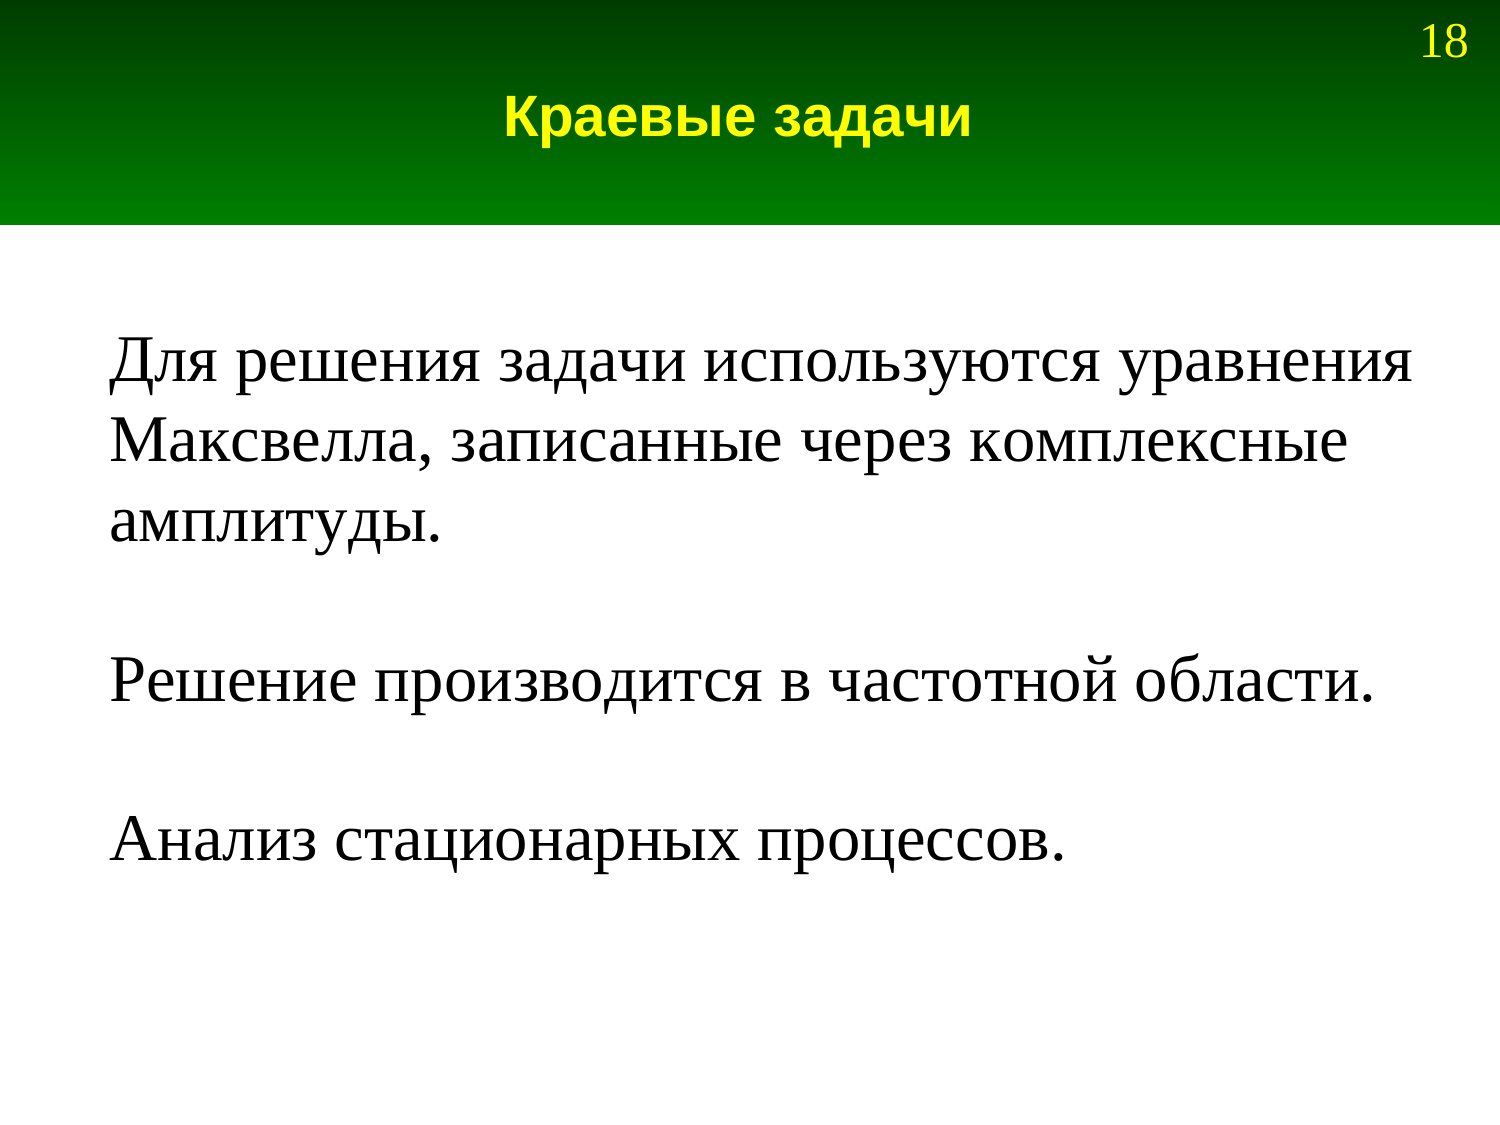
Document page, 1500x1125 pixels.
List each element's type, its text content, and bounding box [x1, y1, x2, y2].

title Краевые задачи [88, 18, 1389, 207]
text_box Для решения задачи используются уравнения Максвелла, записанные через комплексные амплитуды. Решение производится в частотной области. Анализ стационарных процессов. [94, 307, 1465, 882]
